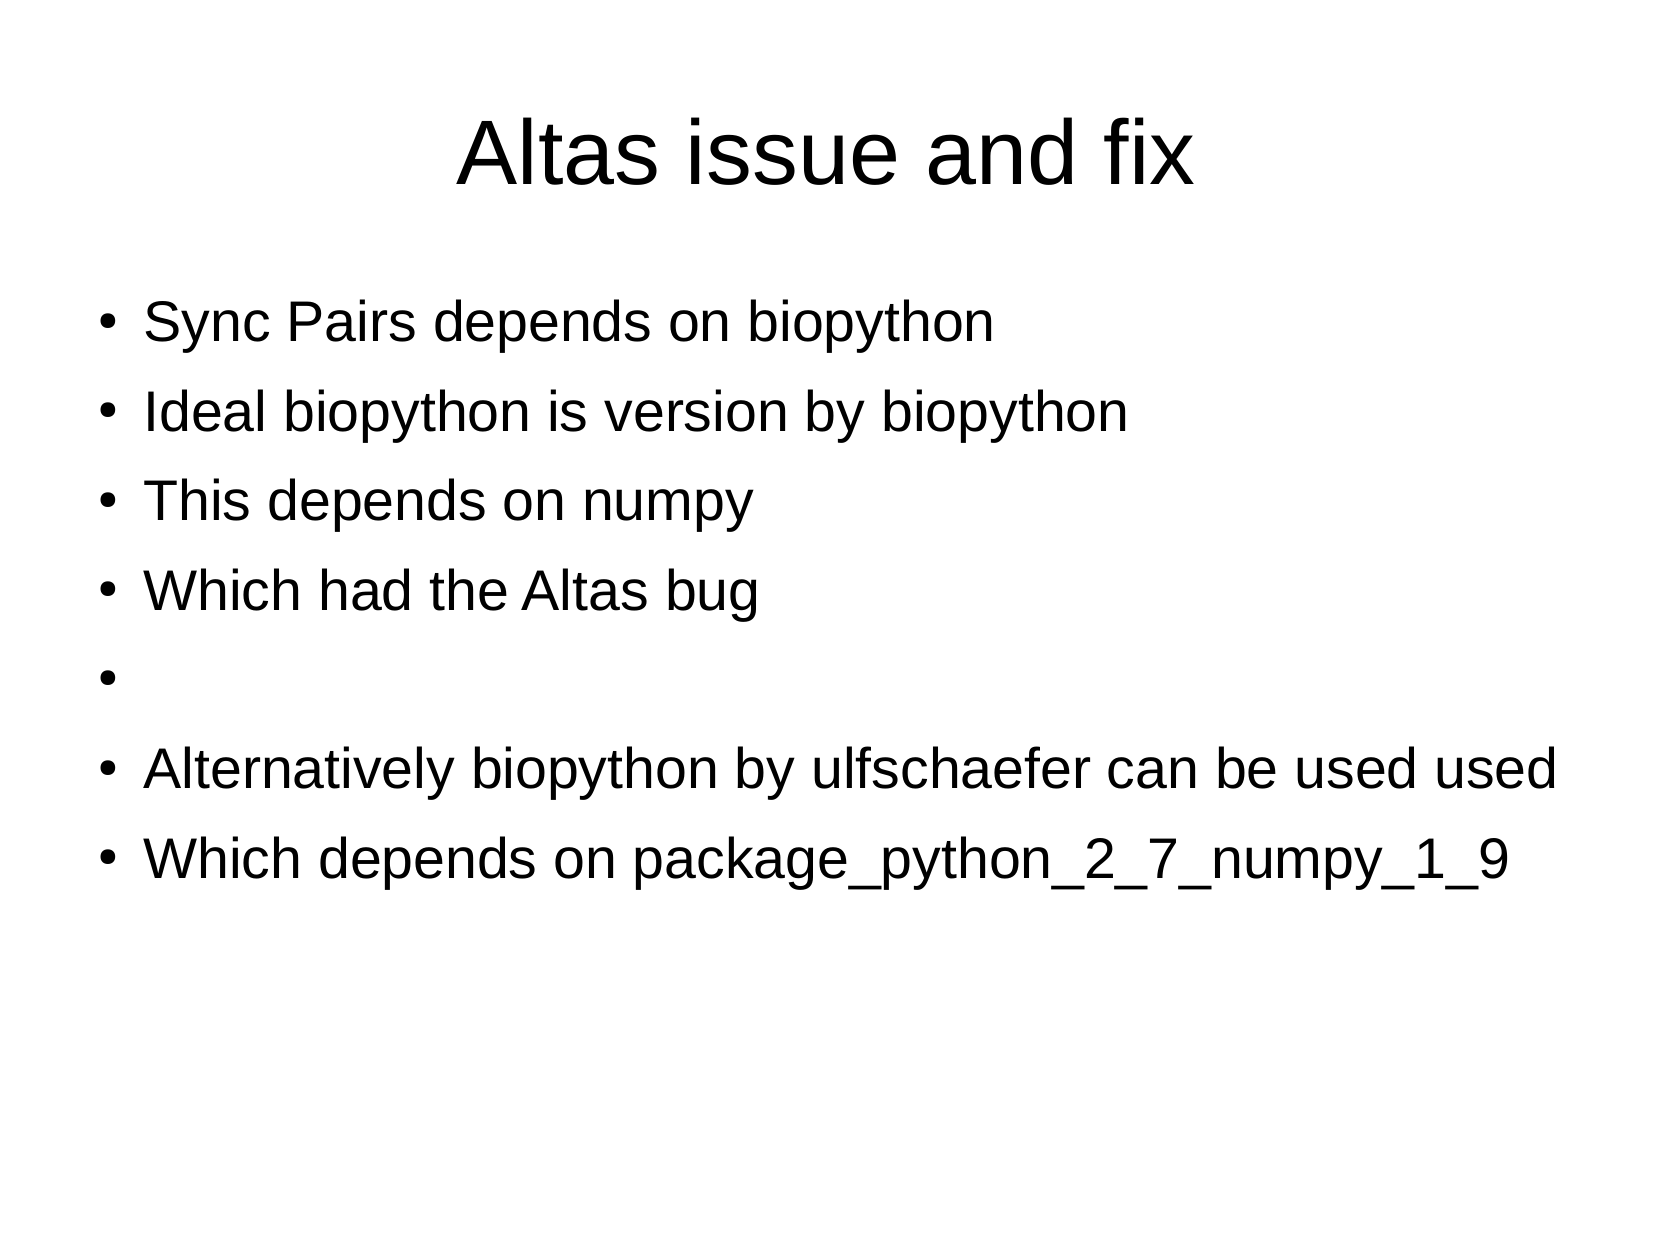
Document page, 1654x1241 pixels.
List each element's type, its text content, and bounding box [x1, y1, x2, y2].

title Altas issue and fix [82, 49, 1571, 257]
list Sync Pairs depends on biopython Ideal biopython is version by biopython This depends on numpy Which had the Altas bug Alternatively biopython by ulfschaefer can be used used Which depends on package_python_2_7_numpy_1_9 [82, 290, 1571, 1010]
